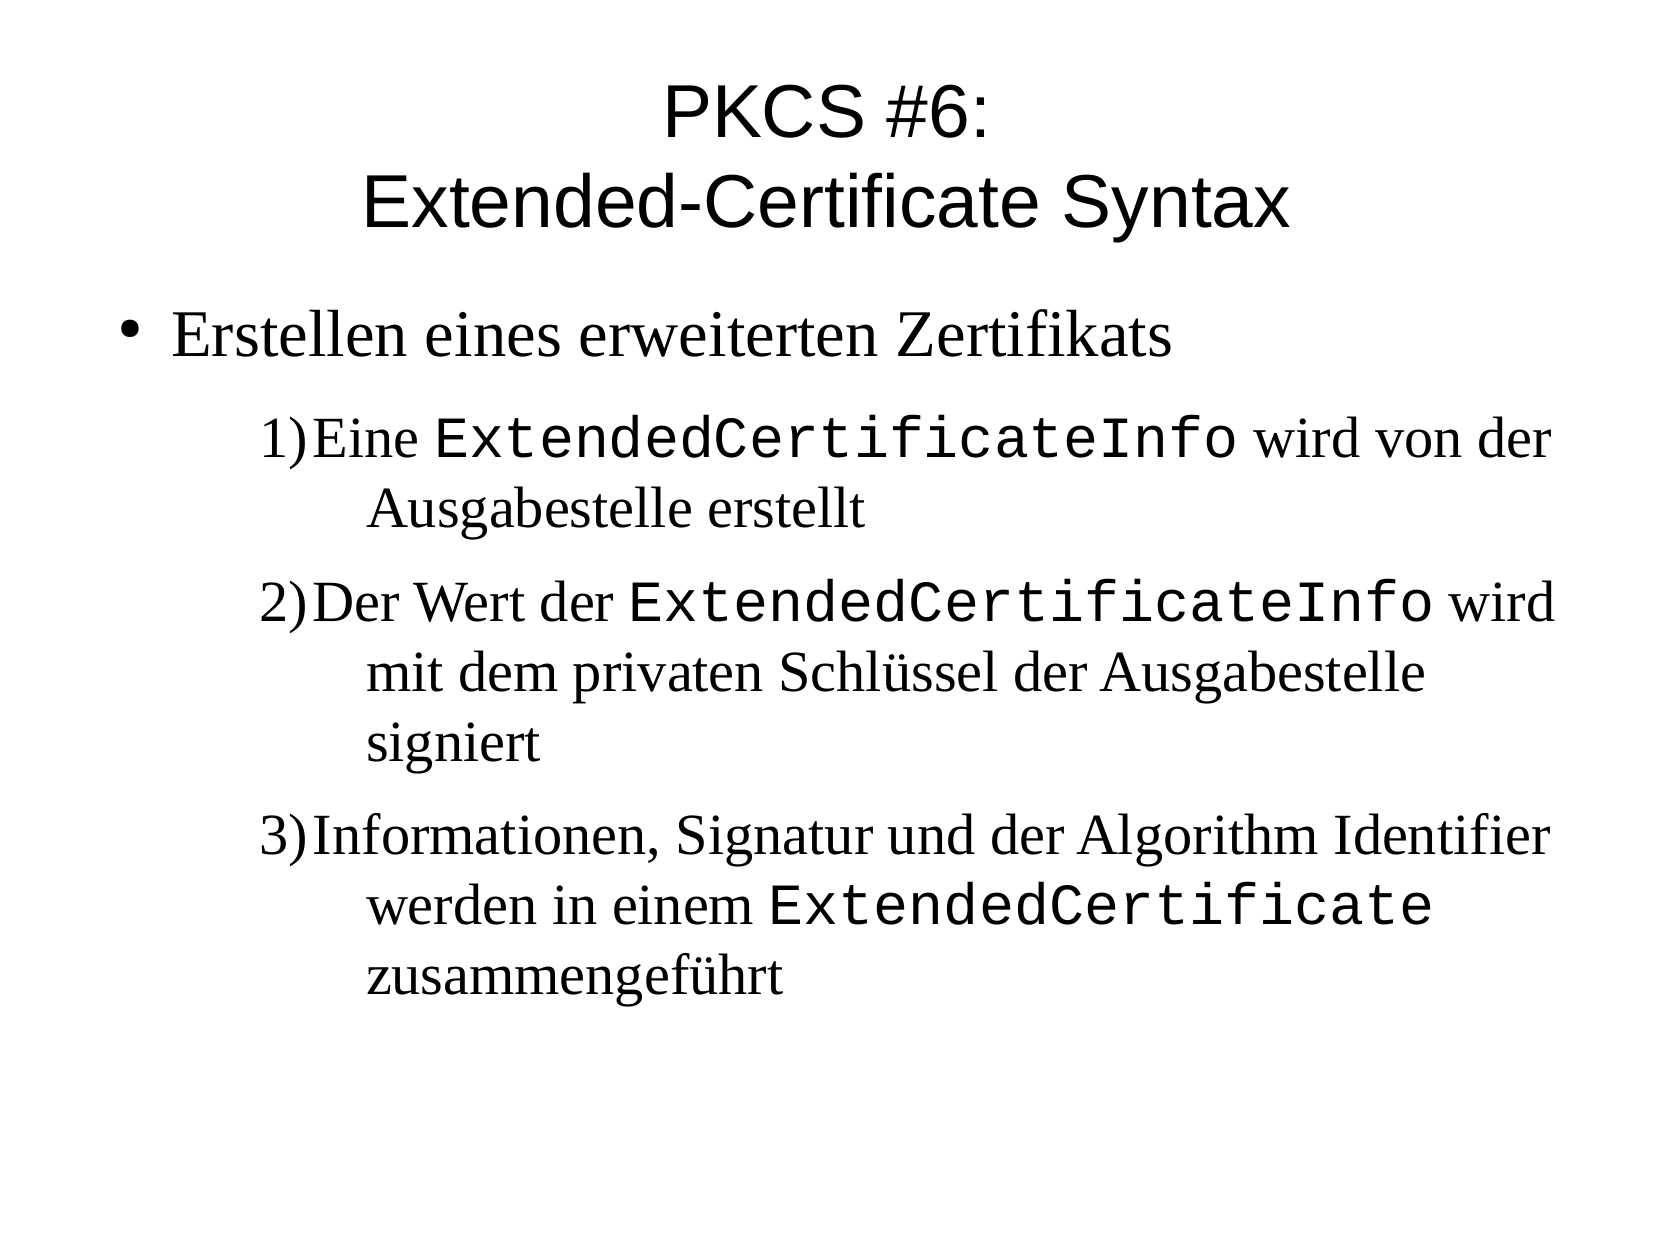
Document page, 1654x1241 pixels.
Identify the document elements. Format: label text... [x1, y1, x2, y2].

title PKCS #6: Extended-Certificate Syntax [82, 62, 1571, 243]
list Erstellen eines erweiterten Zertifikats Eine ExtendedCertificateInfo wird von der Ausgabestelle erstellt Der Wert der ExtendedCertificateInfo wird mit dem privaten Schlüssel der Ausgabestelle signiert Informationen, Signatur und der Algorithm Identifier werden in einem ExtendedCertificate zusammengeführt [82, 290, 1571, 1010]
